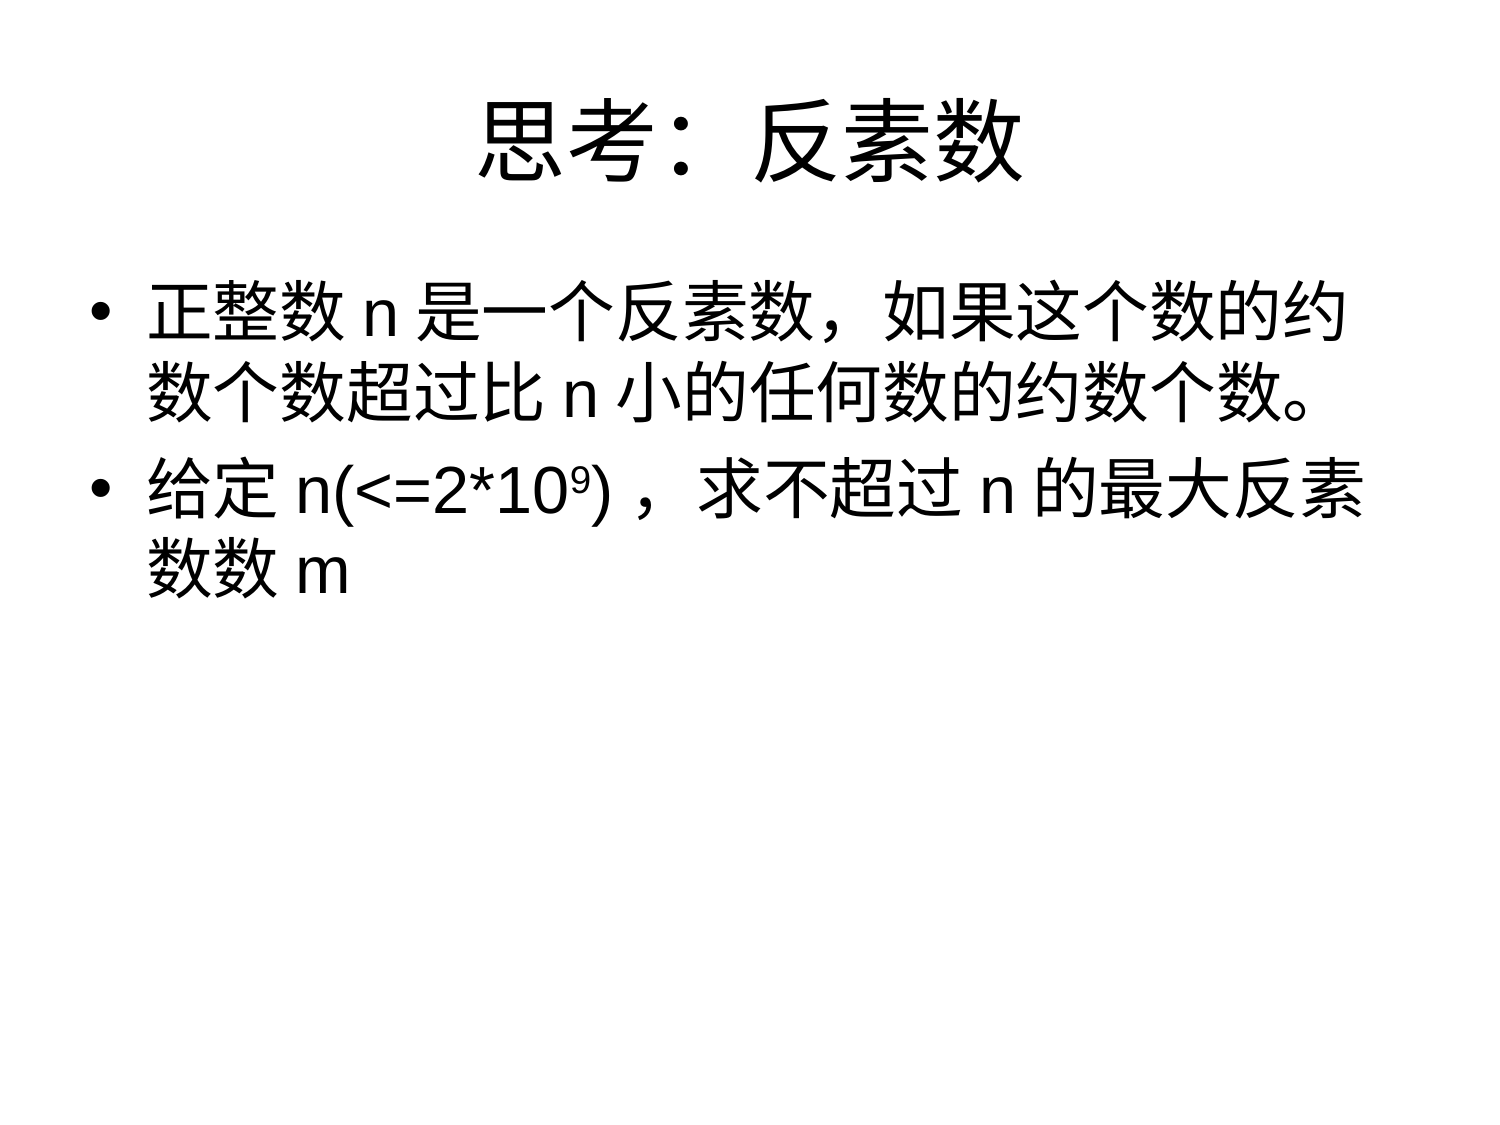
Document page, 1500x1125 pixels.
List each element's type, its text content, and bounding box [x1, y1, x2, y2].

list 正整数n是一个反素数，如果这个数的约数个数超过比n小的任何数的约数个数。 给定n(<=2*109)，求不超过n的最大反素数数m [75, 262, 1426, 1006]
title 思考：反素数 [75, 45, 1426, 233]
